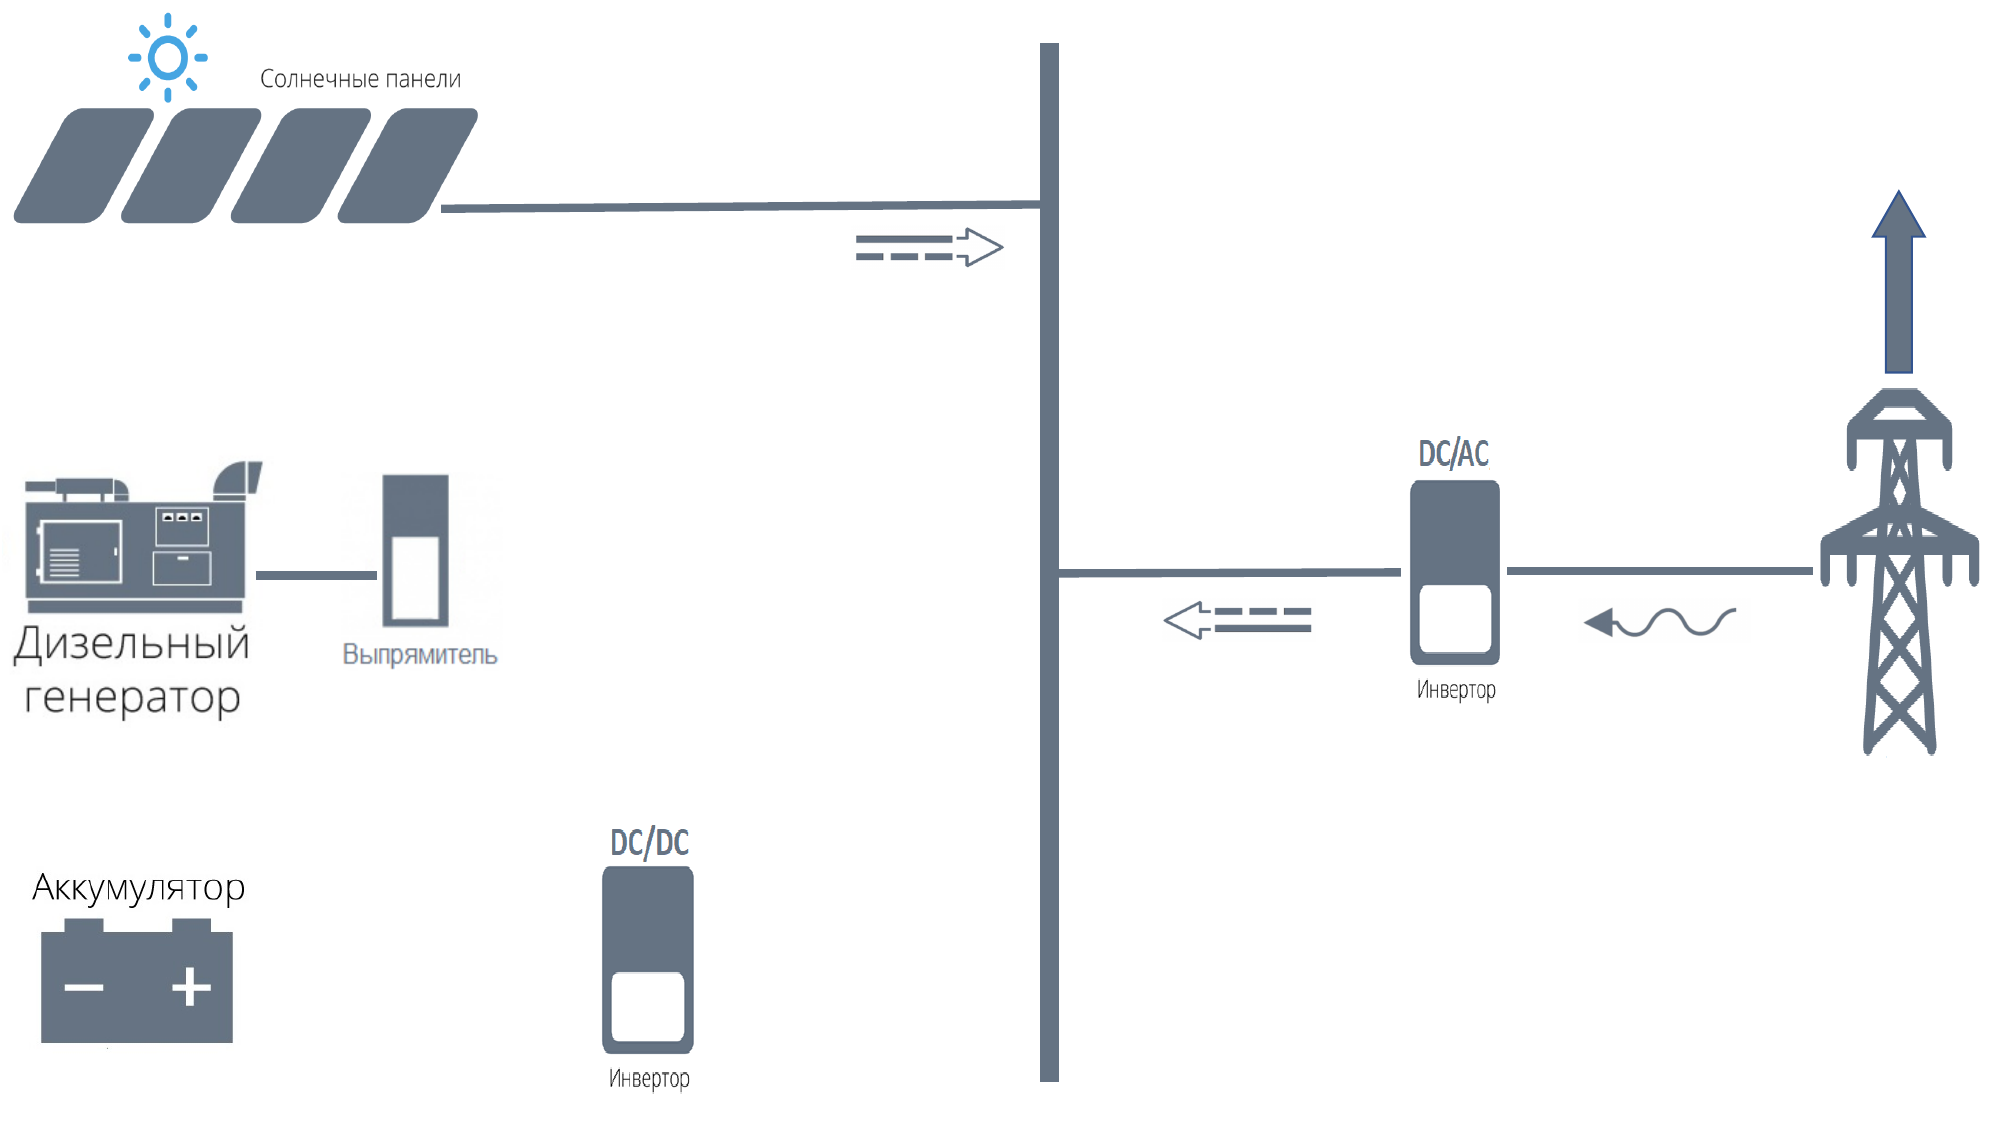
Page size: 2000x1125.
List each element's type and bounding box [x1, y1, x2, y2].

text_box [1872, 191, 1925, 373]
picture [1162, 598, 1316, 642]
picture [0, 861, 272, 1056]
picture [341, 472, 503, 671]
picture [1401, 434, 1507, 710]
picture [851, 225, 1005, 270]
picture [1578, 598, 1751, 643]
picture [596, 823, 698, 1094]
picture [9, 9, 482, 226]
picture [2, 453, 275, 728]
picture [1812, 384, 1986, 758]
